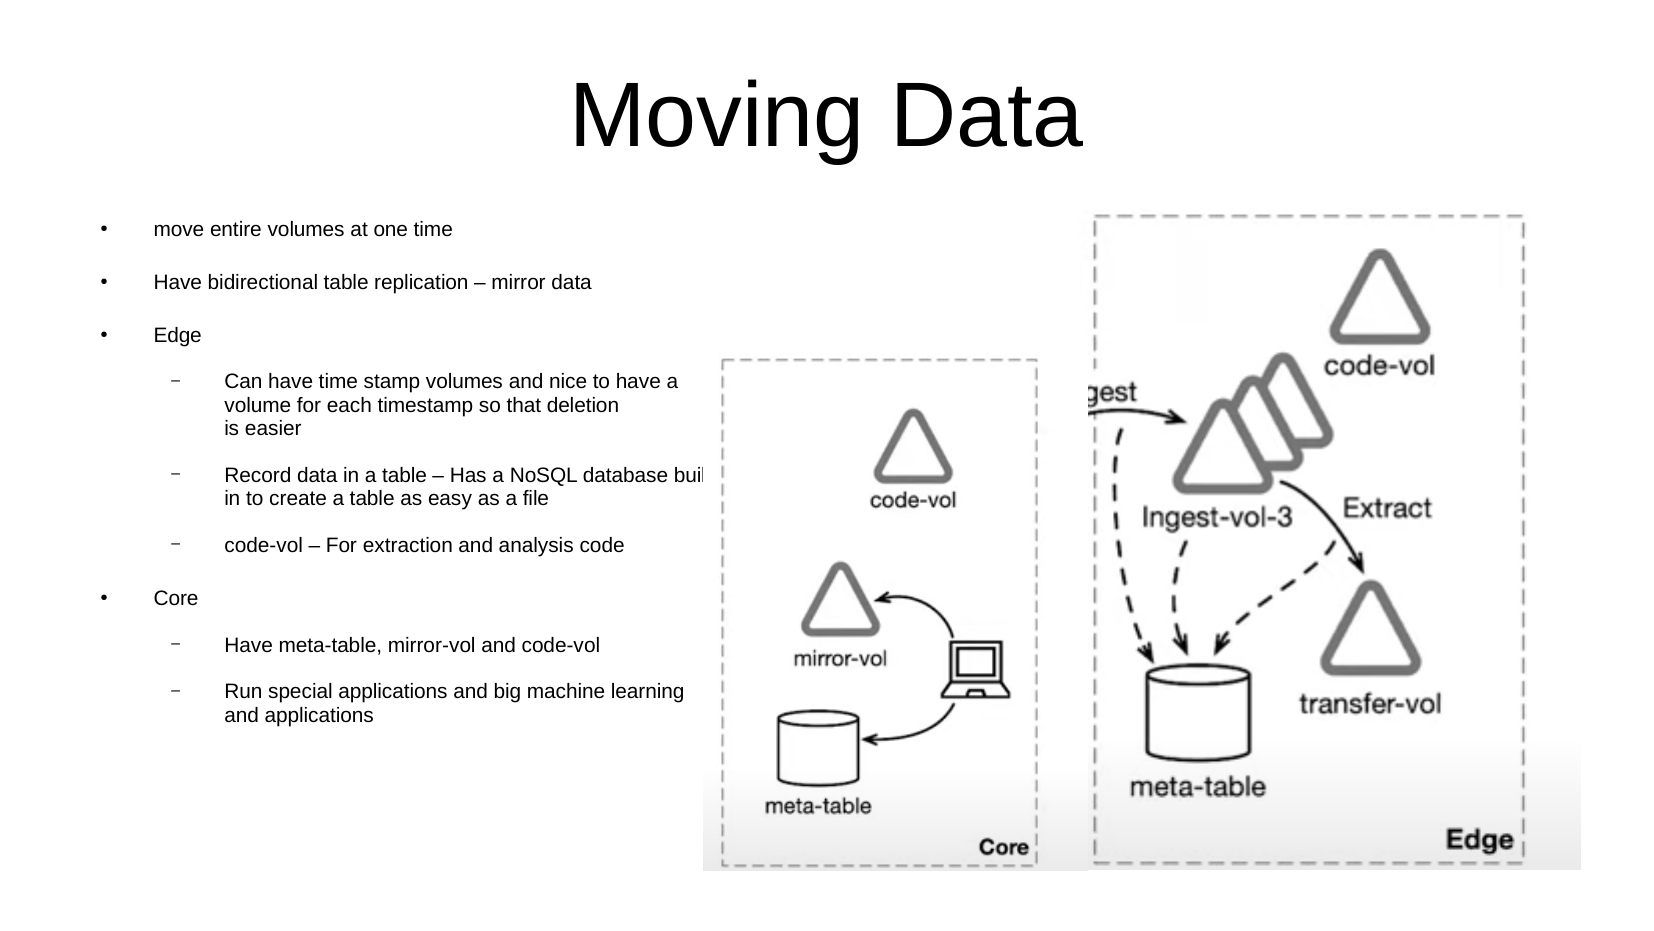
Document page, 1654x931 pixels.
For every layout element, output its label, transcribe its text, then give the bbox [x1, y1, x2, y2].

list move entire volumes at one time Have bidirectional table replication – mirror data Edge Can have time stamp volumes and nice to have a volume for each timestamp so that deletion is easier Record data in a table – Has a NoSQL database built in to create a table as easy as a file code-vol – For extraction and analysis code Core Have meta-table, mirror-vol and code-vol Run special applications and big machine learning and applications [82, 217, 1613, 901]
picture [703, 187, 1581, 871]
title Moving Data [82, 37, 1571, 193]
